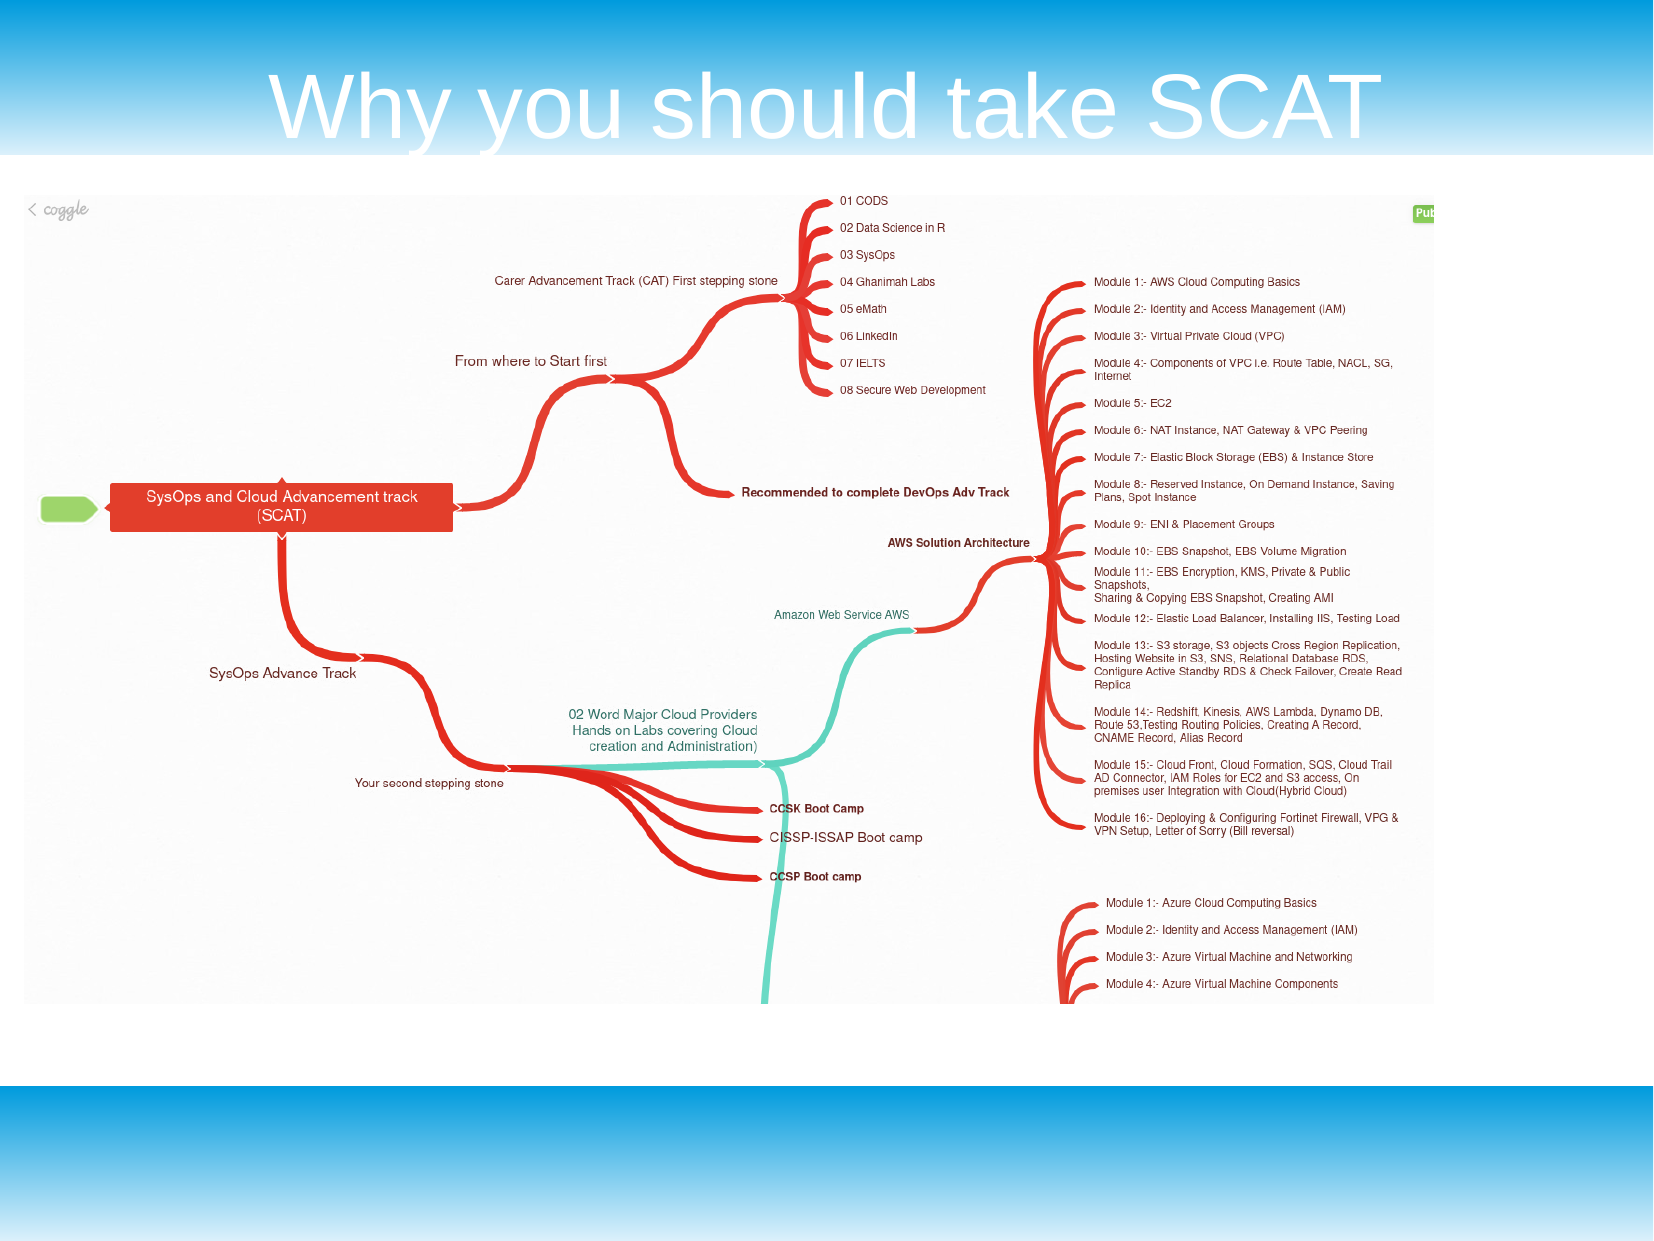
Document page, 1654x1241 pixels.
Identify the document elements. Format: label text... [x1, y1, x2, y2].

title Why you should take SCAT [82, 49, 1571, 155]
picture [24, 195, 1434, 1004]
